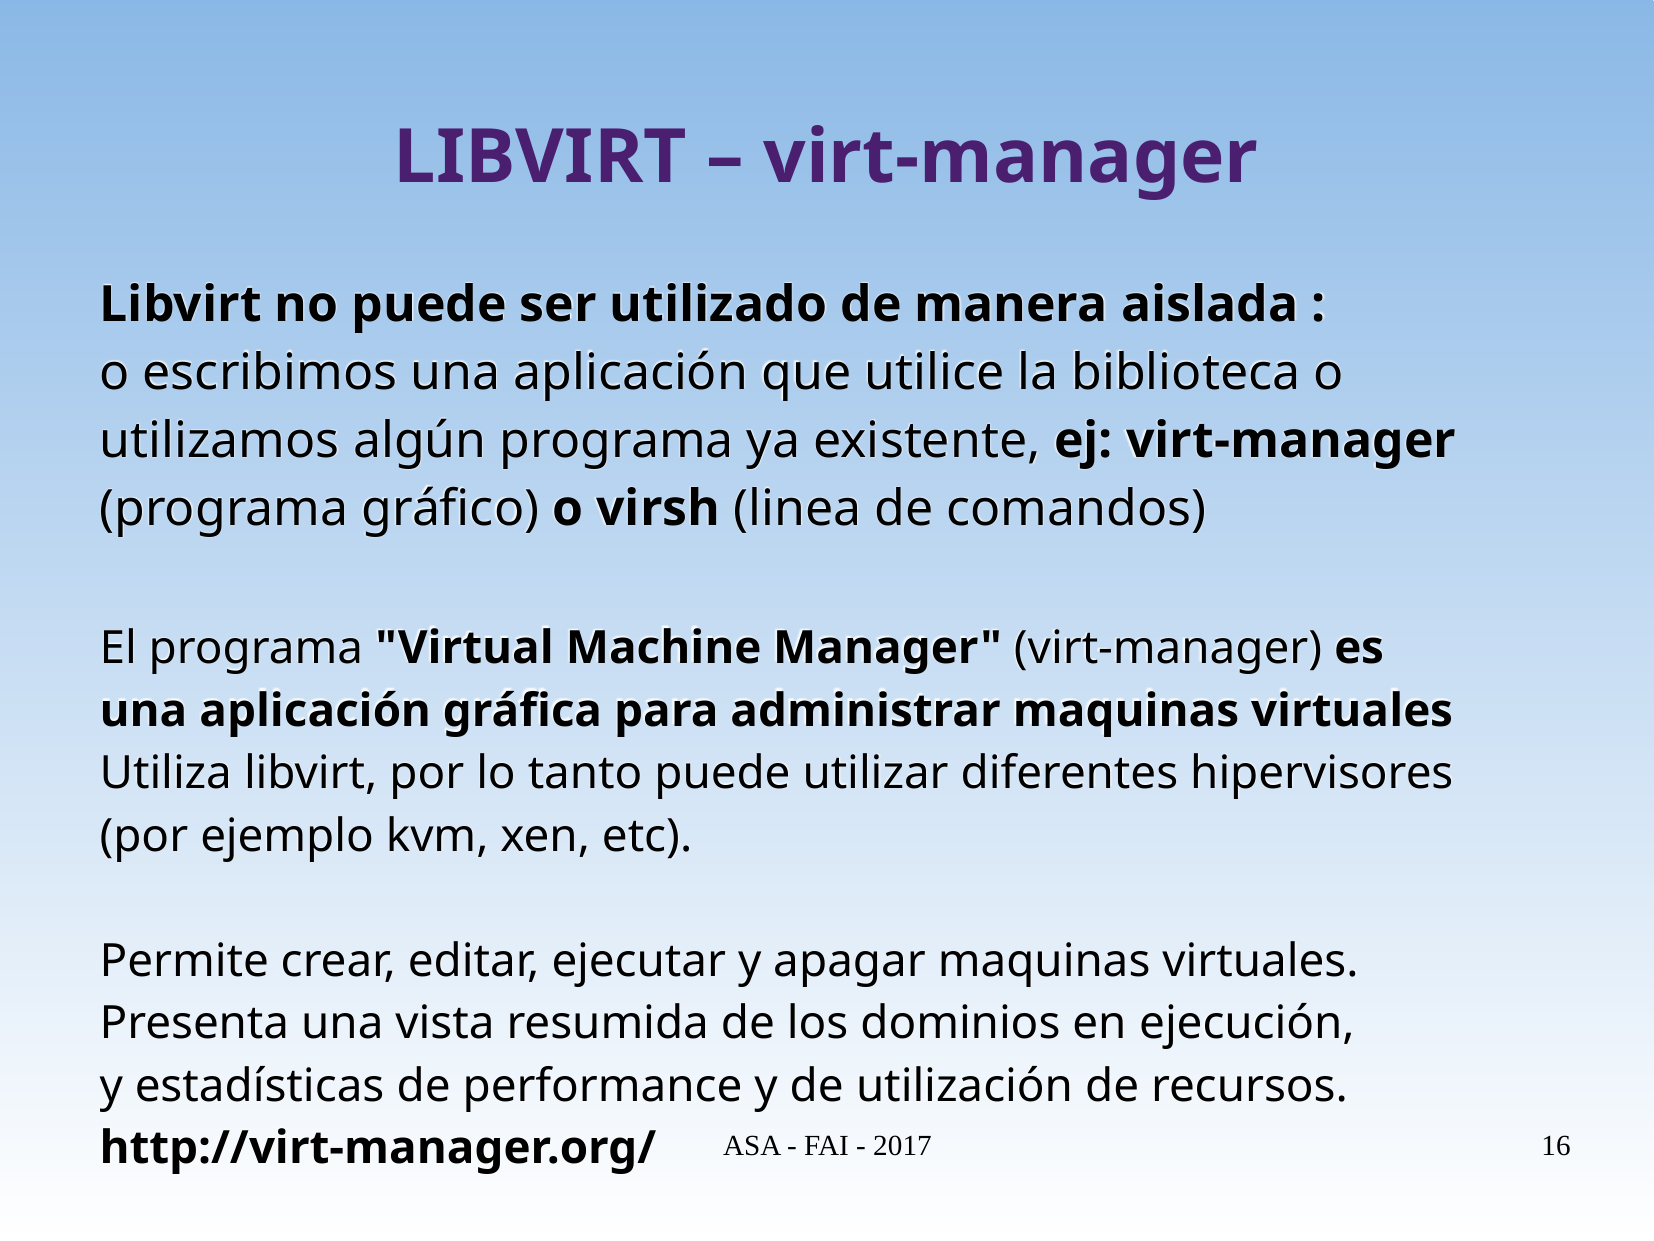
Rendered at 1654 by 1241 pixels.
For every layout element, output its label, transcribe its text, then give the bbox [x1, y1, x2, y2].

text_box Libvirt no puede ser utilizado de manera aislada : o escribimos una aplicación que utilice la biblioteca o utilizamos algún programa ya existente, ej: virt-manager (programa gráfico) o virsh (linea de comandos) El programa "Virtual Machine Manager" (virt-manager) es una aplicación gráfica para administrar maquinas virtuales Utiliza libvirt, por lo tanto puede utilizar diferentes hipervisores (por ejemplo kvm, xen, etc). Permite crear, editar, ejecutar y apagar maquinas virtuales. Presenta una vista resumida de los dominios en ejecución, y estadísticas de performance y de utilización de recursos. http://virt-manager.org/ [84, 260, 1404, 1241]
title LIBVIRT – virt-manager [82, 49, 1571, 257]
